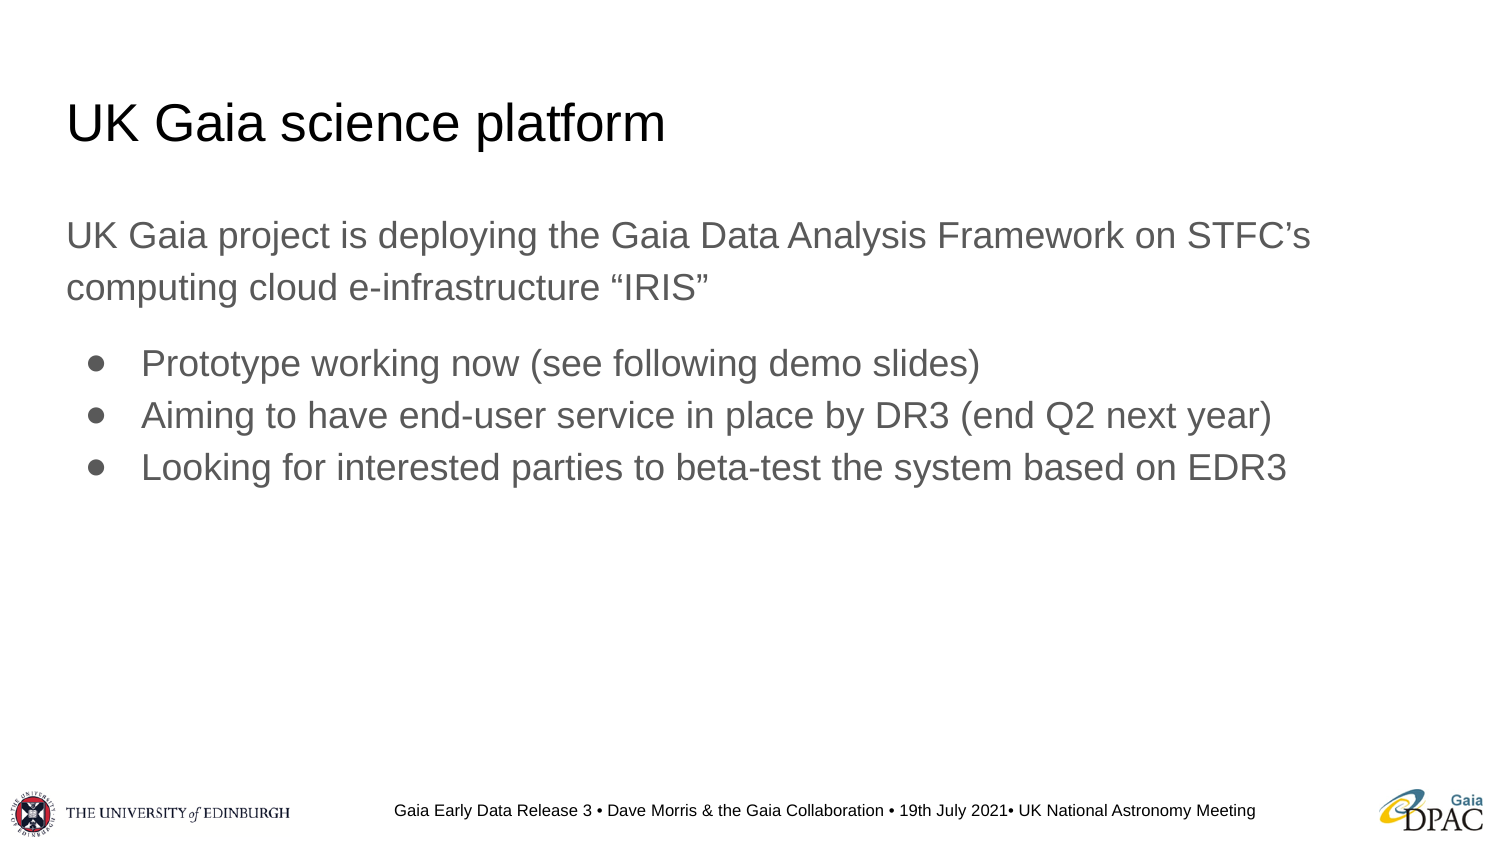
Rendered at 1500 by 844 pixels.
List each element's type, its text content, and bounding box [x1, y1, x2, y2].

list UK Gaia project is deploying the Gaia Data Analysis Framework on STFC’s computing cloud e-infrastructure “IRIS” Prototype working now (see following demo slides) Aiming to have end-user service in place by DR3 (end Q2 next year) Looking for interested parties to beta-test the system based on EDR3 [51, 189, 1449, 750]
picture [1366, 775, 1500, 844]
title UK Gaia science platform [51, 72, 1449, 167]
picture [0, 784, 300, 844]
text_box Gaia Early Data Release 3 • Dave Morris & the Gaia Collaboration • 19th July 2021• UK National Astronomy Meeting [379, 782, 1300, 836]
